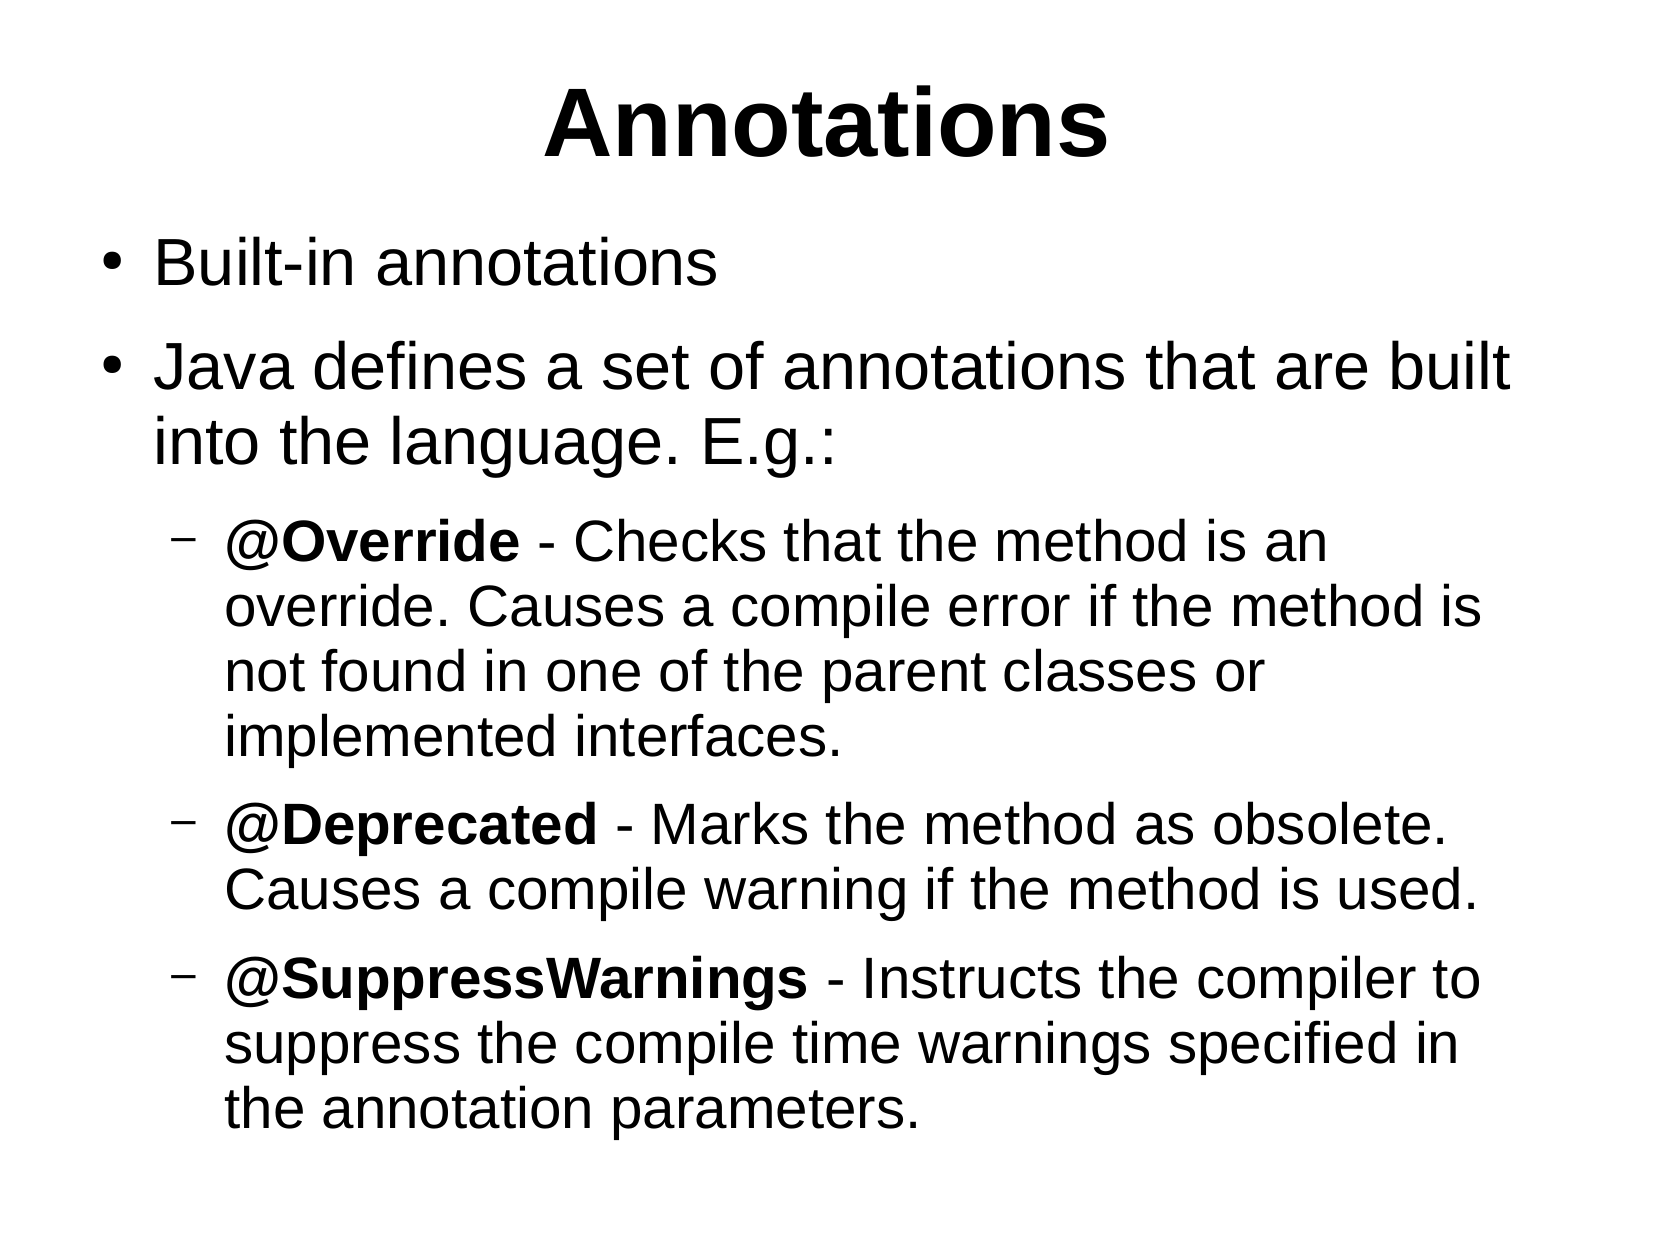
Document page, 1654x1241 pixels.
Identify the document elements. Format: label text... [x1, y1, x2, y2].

title Annotations [82, 49, 1571, 196]
list Built-in annotations Java defines a set of annotations that are built into the language. E.g.: @Override - Checks that the method is an override. Causes a compile error if the method is not found in one of the parent classes or implemented interfaces. @Deprecated - Marks the method as obsolete. Causes a compile warning if the method is used. @SuppressWarnings - Instructs the compiler to suppress the compile time warnings specified in the annotation parameters. [82, 225, 1538, 1186]
